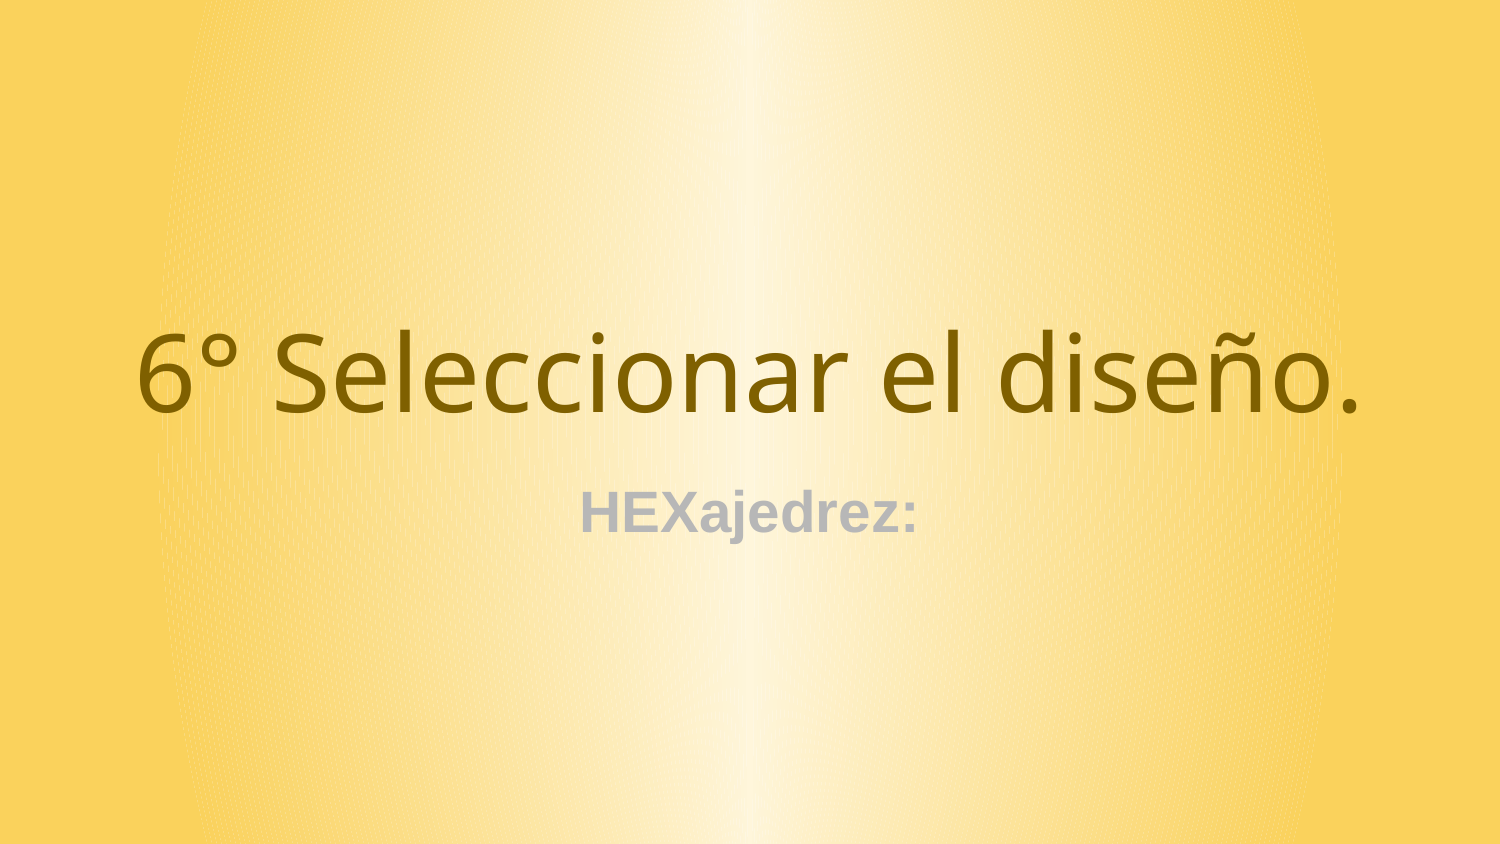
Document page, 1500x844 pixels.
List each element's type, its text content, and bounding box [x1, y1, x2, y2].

title 6° Seleccionar el diseño. [51, 122, 1449, 459]
subtitle HEXajedrez: [51, 464, 1449, 595]
